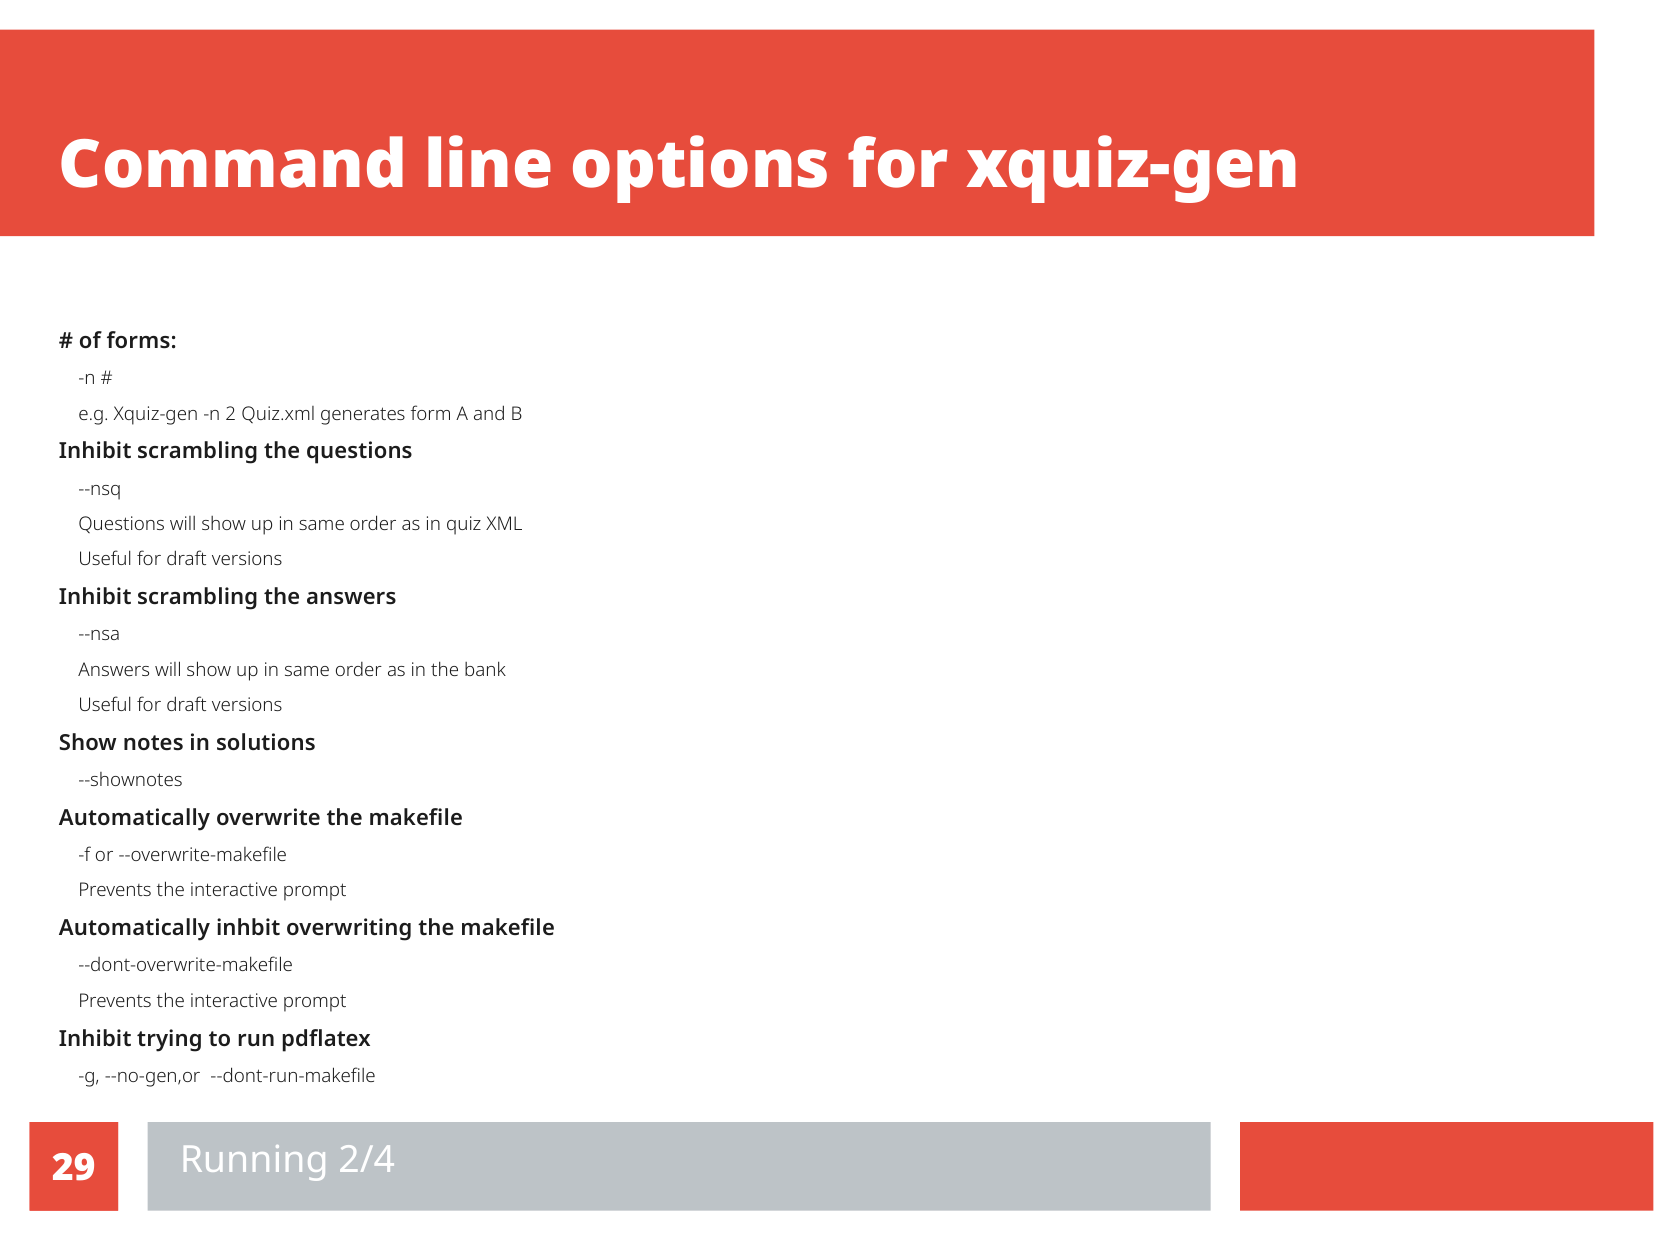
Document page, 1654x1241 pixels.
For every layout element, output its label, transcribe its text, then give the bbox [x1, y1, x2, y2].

title Command line options for xquiz-gen [59, 59, 1595, 207]
text_box Running 2/4 [165, 1125, 736, 1184]
list # of forms: -n # e.g. Xquiz-gen -n 2 Quiz.xml generates form A and B Inhibit scrambling the questions --nsq Questions will show up in same order as in quiz XML Useful for draft versions Inhibit scrambling the answers --nsa Answers will show up in same order as in the bank Useful for draft versions Show notes in solutions --shownotes Automatically overwrite the makefile -f or --overwrite-makefile Prevents the interactive prompt Automatically inhbit overwriting the makefile --dont-overwrite-makefile Prevents the interactive prompt Inhibit trying to run pdflatex -g, --no-gen,or --dont-run-makefile [59, 324, 1565, 1093]
